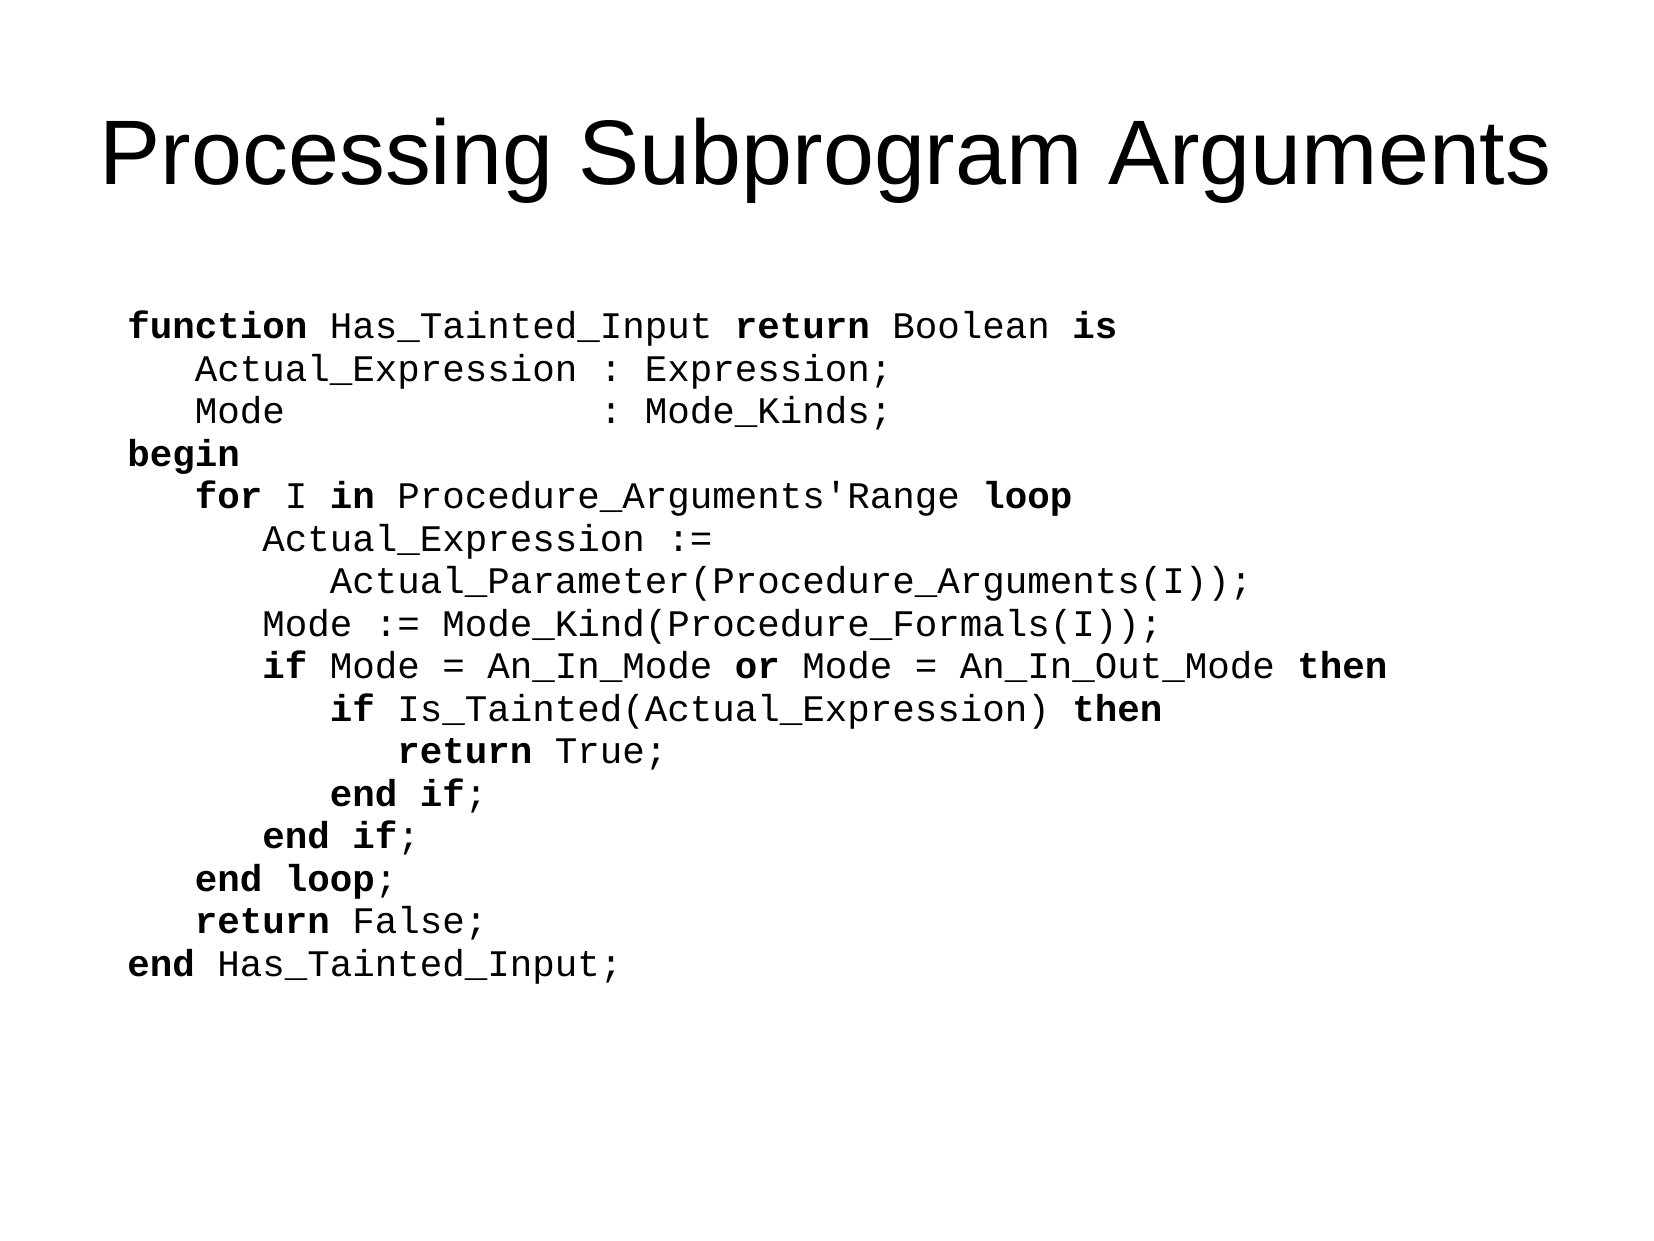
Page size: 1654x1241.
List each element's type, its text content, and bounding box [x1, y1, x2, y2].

title Processing Subprogram Arguments [82, 49, 1571, 257]
text_box function Has_Tainted_Input return Boolean is Actual_Expression : Expression; Mode : Mode_Kinds; begin for I in Procedure_Arguments'Range loop Actual_Expression := Actual_Parameter(Procedure_Arguments(I)); Mode := Mode_Kind(Procedure_Formals(I)); if Mode = An_In_Mode or Mode = An_In_Out_Mode then if Is_Tainted(Actual_Expression) then return True; end if; end if; end loop; return False; end Has_Tainted_Input; [112, 300, 1538, 1018]
